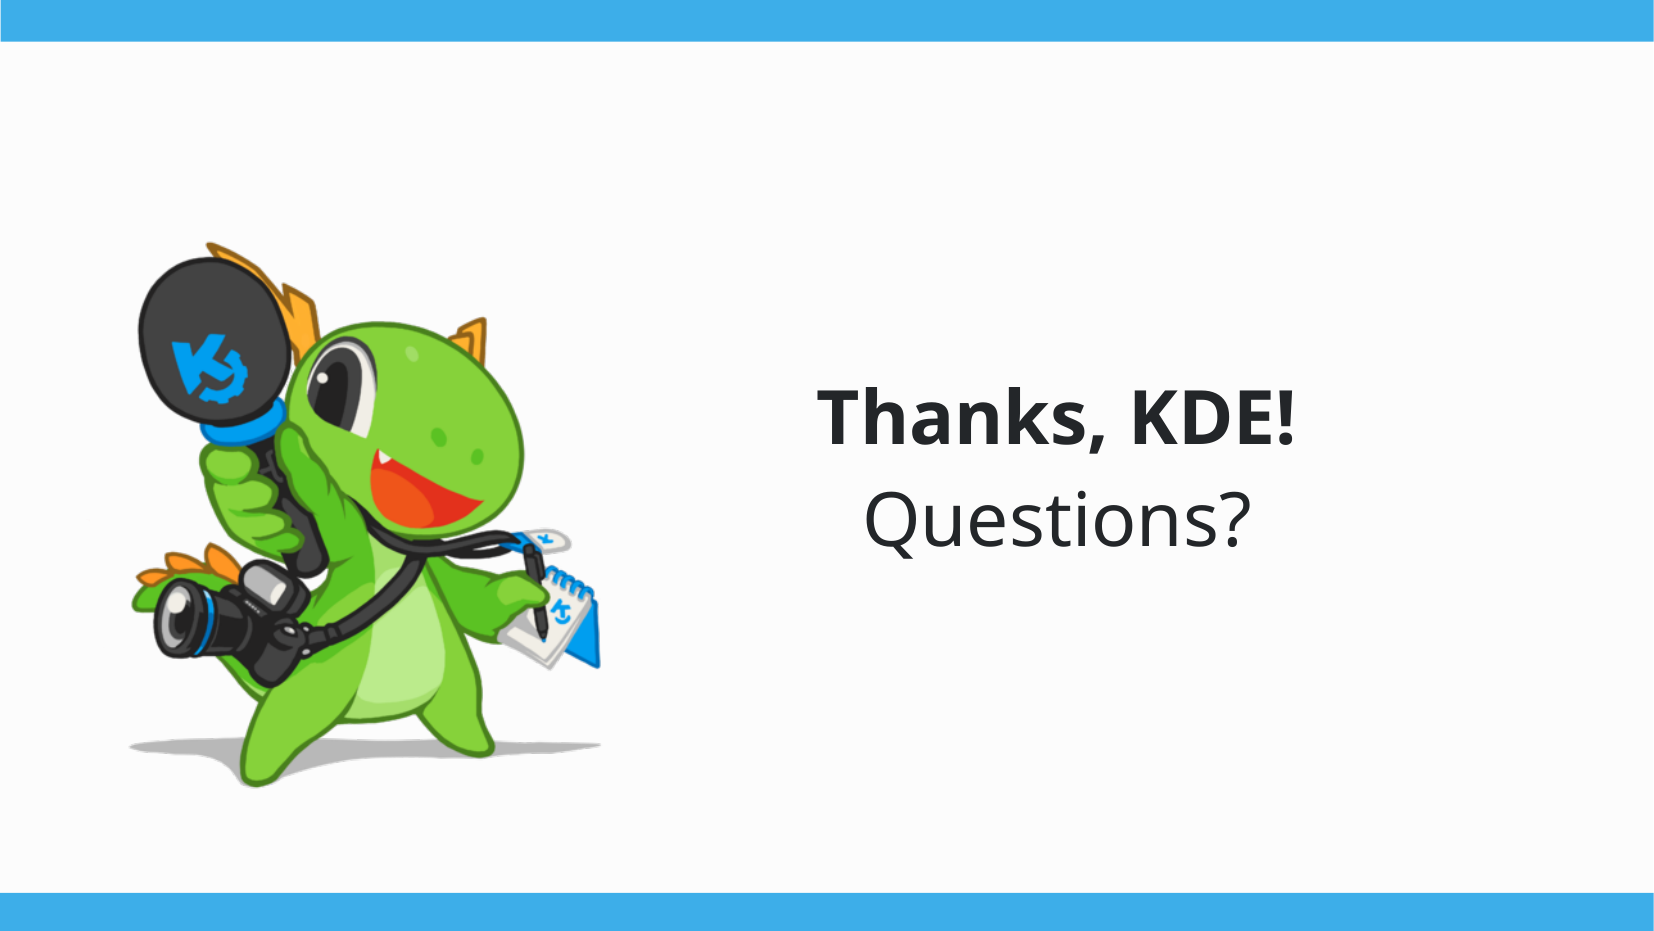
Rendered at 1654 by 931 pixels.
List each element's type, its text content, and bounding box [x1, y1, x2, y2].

picture [35, 94, 678, 863]
subtitle Thanks, KDE! Questions? [678, 112, 1571, 821]
